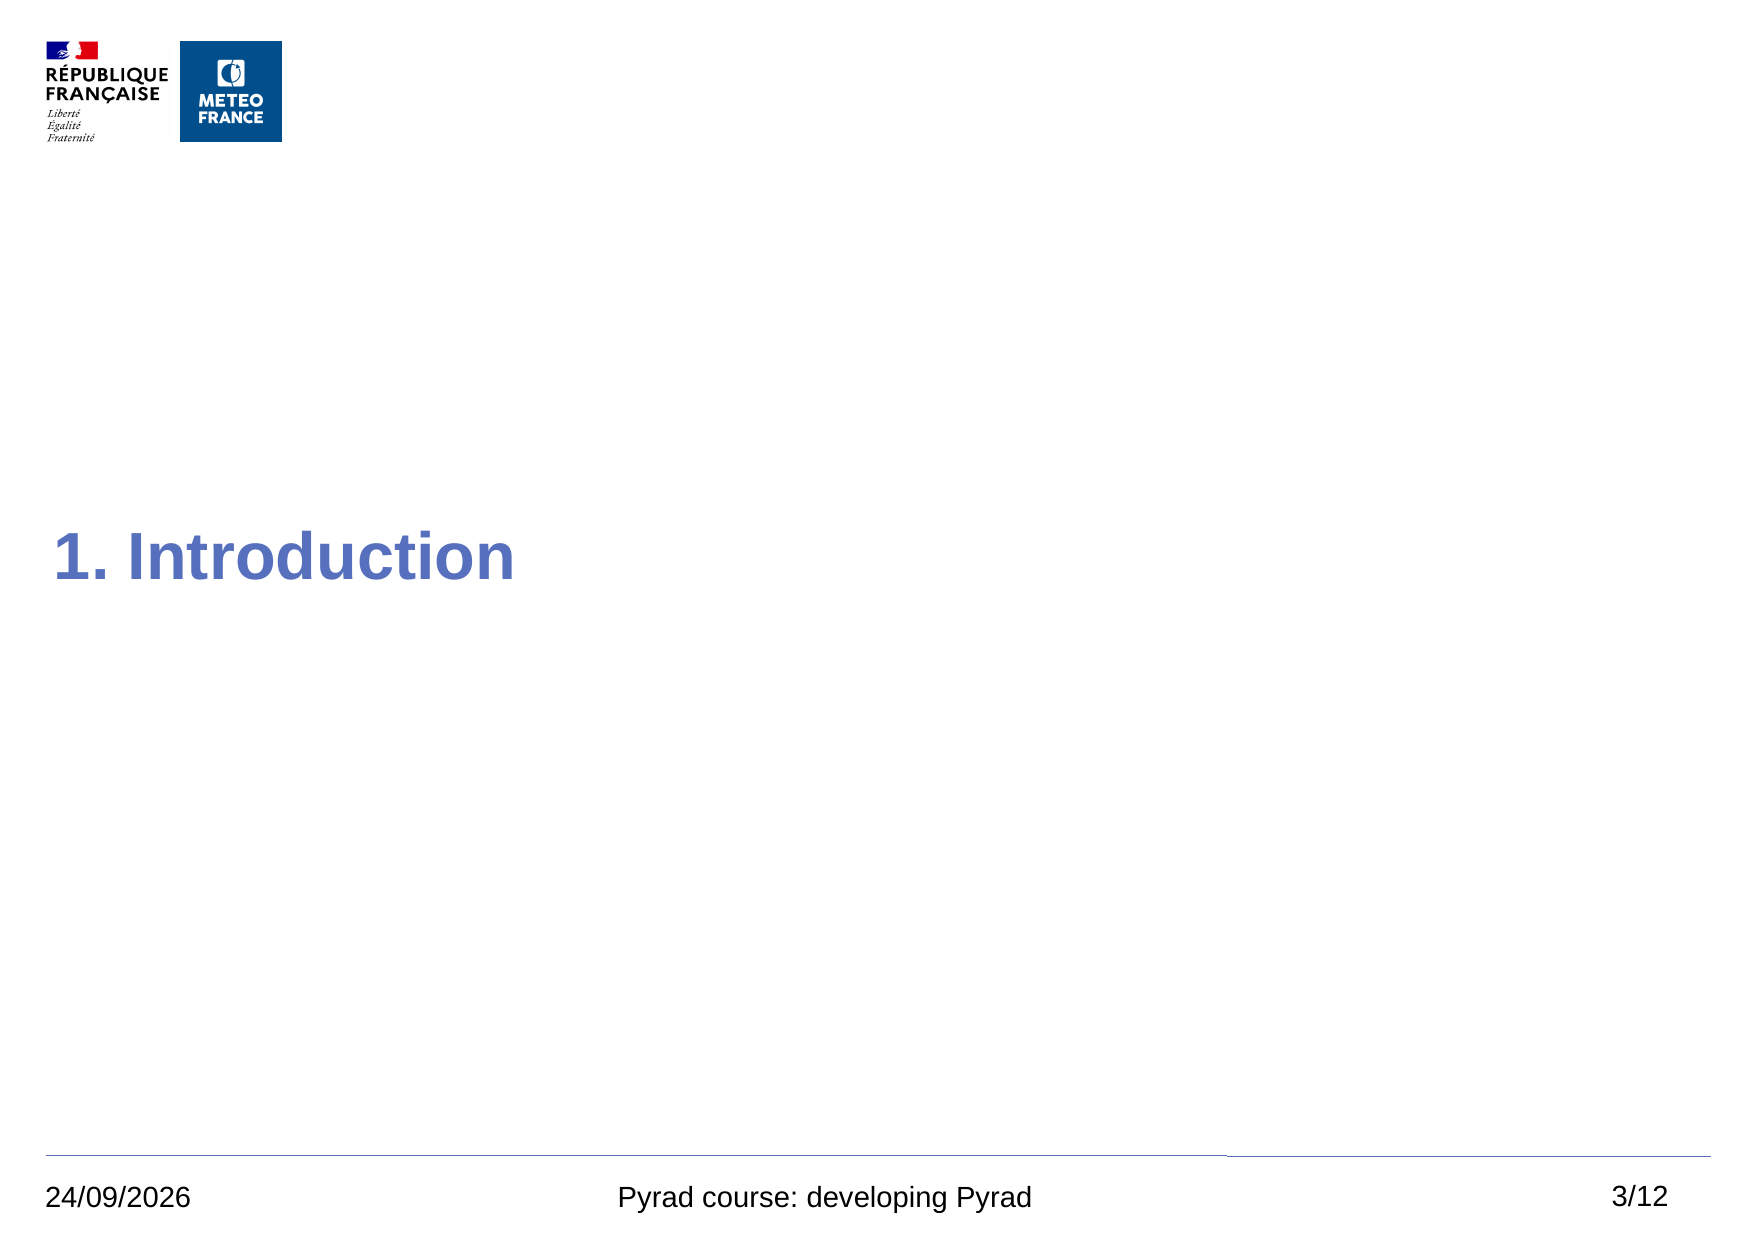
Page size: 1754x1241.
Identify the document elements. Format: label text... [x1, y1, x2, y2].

picture [180, 41, 282, 142]
subtitle 1. Introduction [53, 321, 1440, 791]
picture [46, 41, 172, 142]
